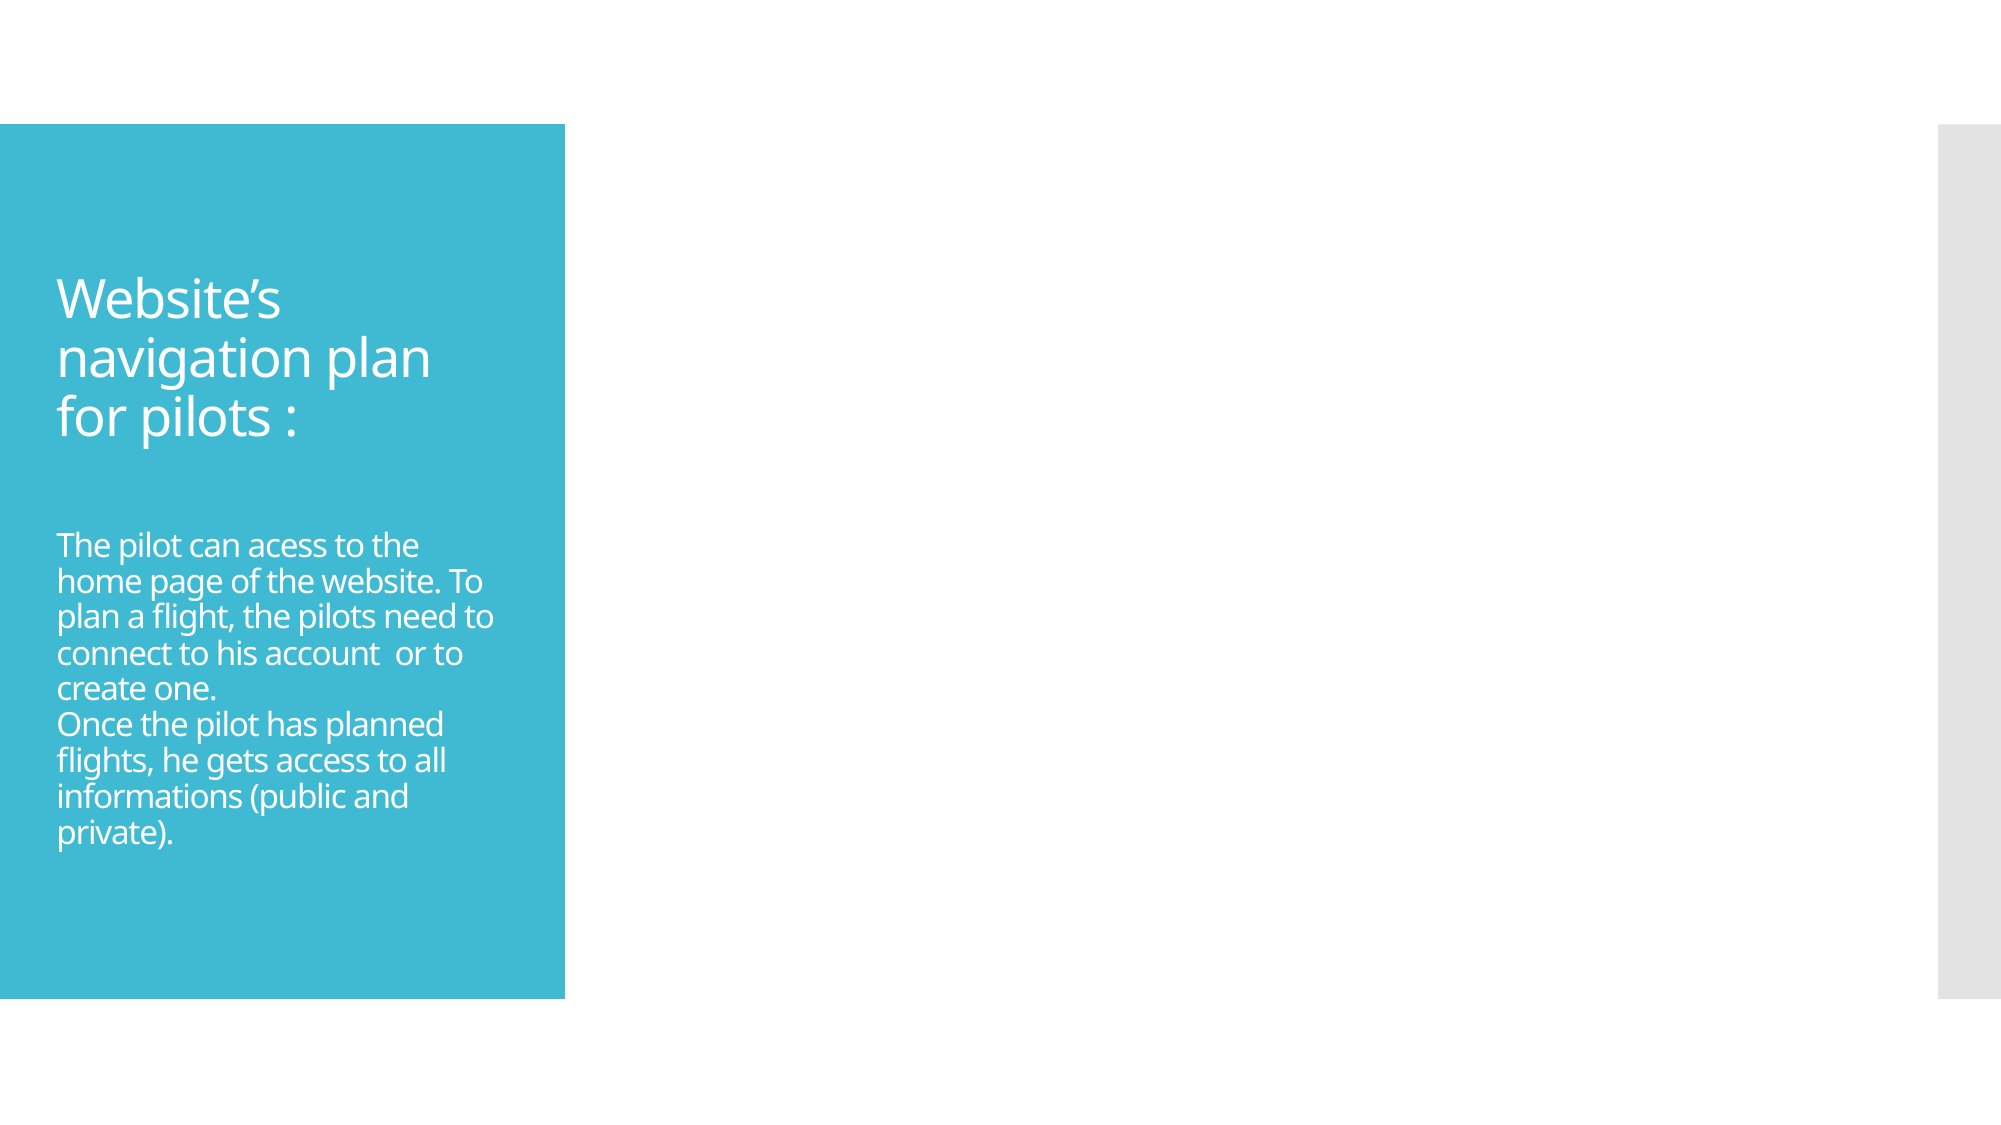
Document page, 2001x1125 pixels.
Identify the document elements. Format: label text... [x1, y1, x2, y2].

title Website’s navigation plan for pilots : The pilot can acess to the home page of the website. To plan a flight, the pilots need to connect to his account or to create one. Once the pilot has planned flights, he gets access to all informations (public and private). [41, 184, 526, 940]
